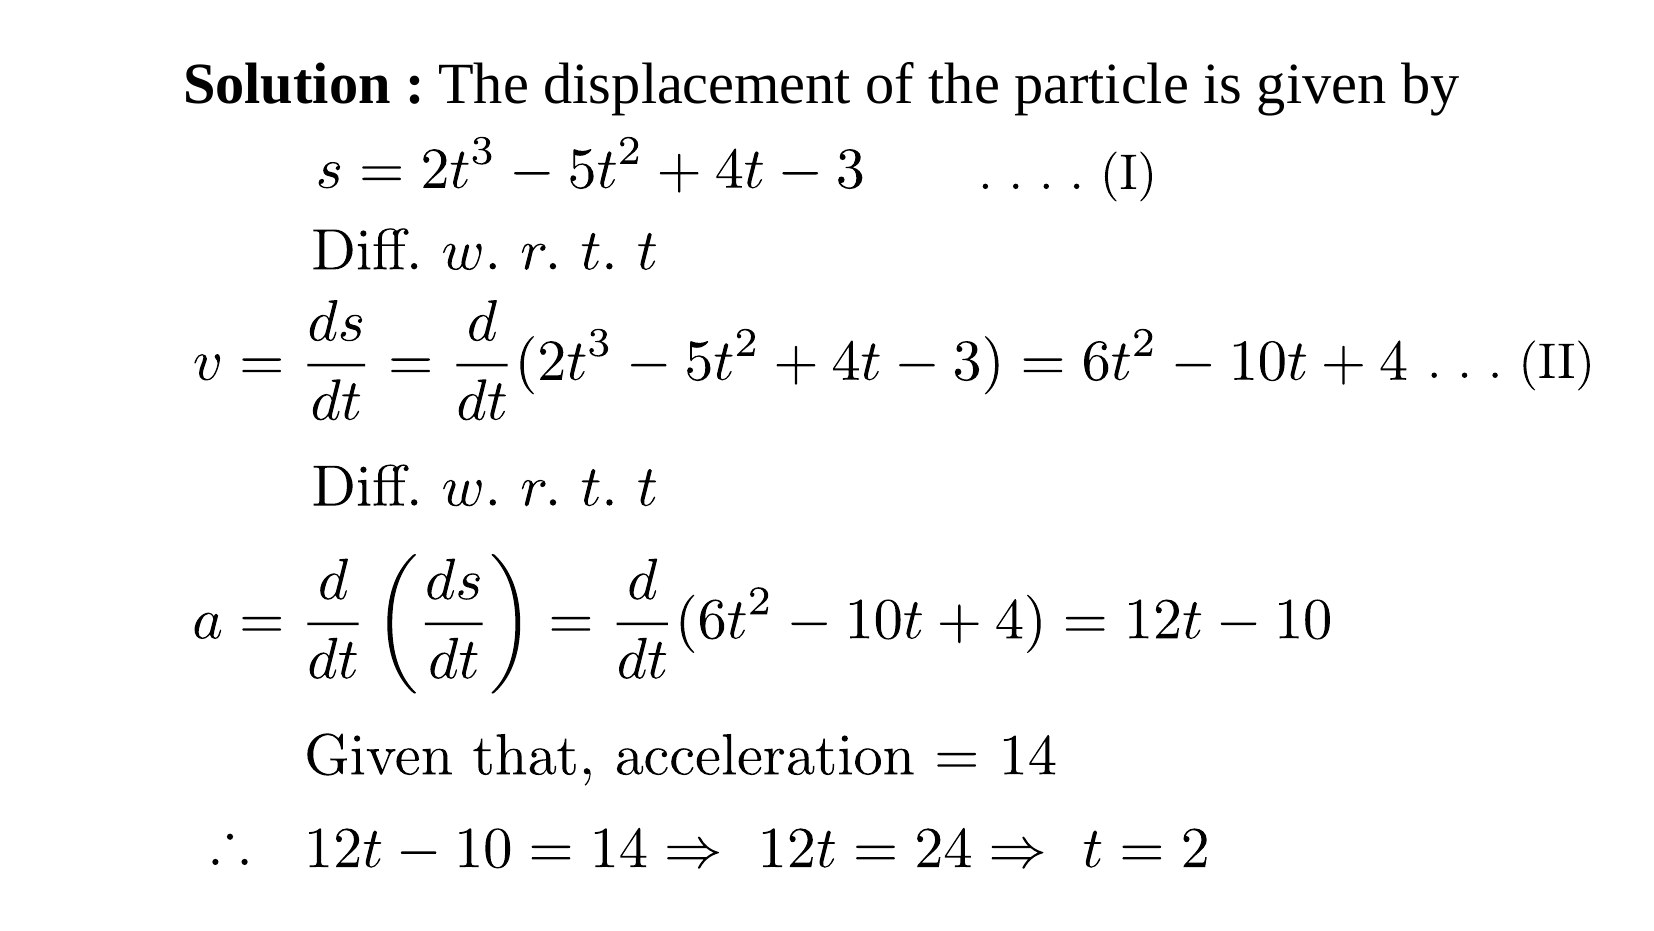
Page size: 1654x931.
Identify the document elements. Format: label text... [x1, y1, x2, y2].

text_box [313, 464, 657, 507]
text_box [313, 228, 657, 271]
text_box [318, 136, 863, 193]
text_box [306, 733, 1056, 786]
text_box [212, 833, 248, 866]
text_box [980, 151, 1152, 202]
text_box [194, 553, 1330, 694]
text_box [306, 827, 1207, 869]
text_box [1429, 340, 1590, 391]
text_box [194, 300, 1407, 421]
title Solution : The displacement of the particle is given by [35, 37, 1607, 898]
